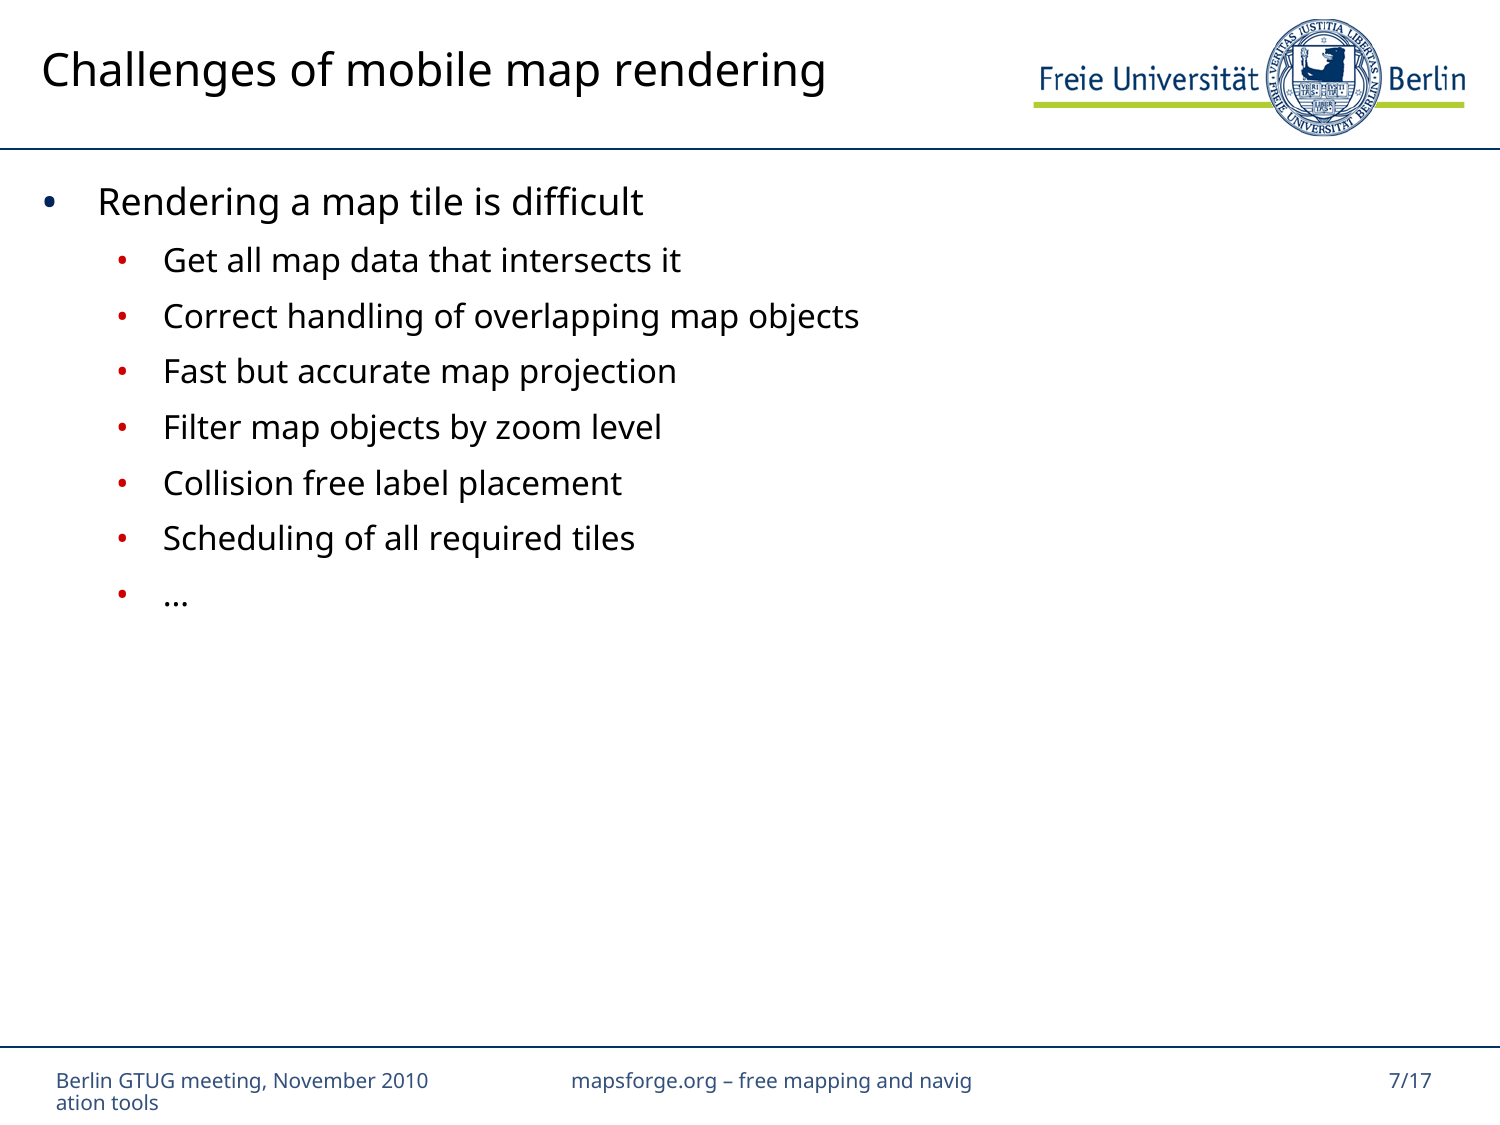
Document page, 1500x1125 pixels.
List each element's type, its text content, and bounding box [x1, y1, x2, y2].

list Rendering a map tile is difficult Get all map data that intersects it Correct handling of overlapping map objects Fast but accurate map projection Filter map objects by zoom level Collision free label placement Scheduling of all required tiles … [41, 175, 1447, 919]
title Challenges of mobile map rendering [41, 0, 1016, 138]
picture [1033, 19, 1470, 137]
